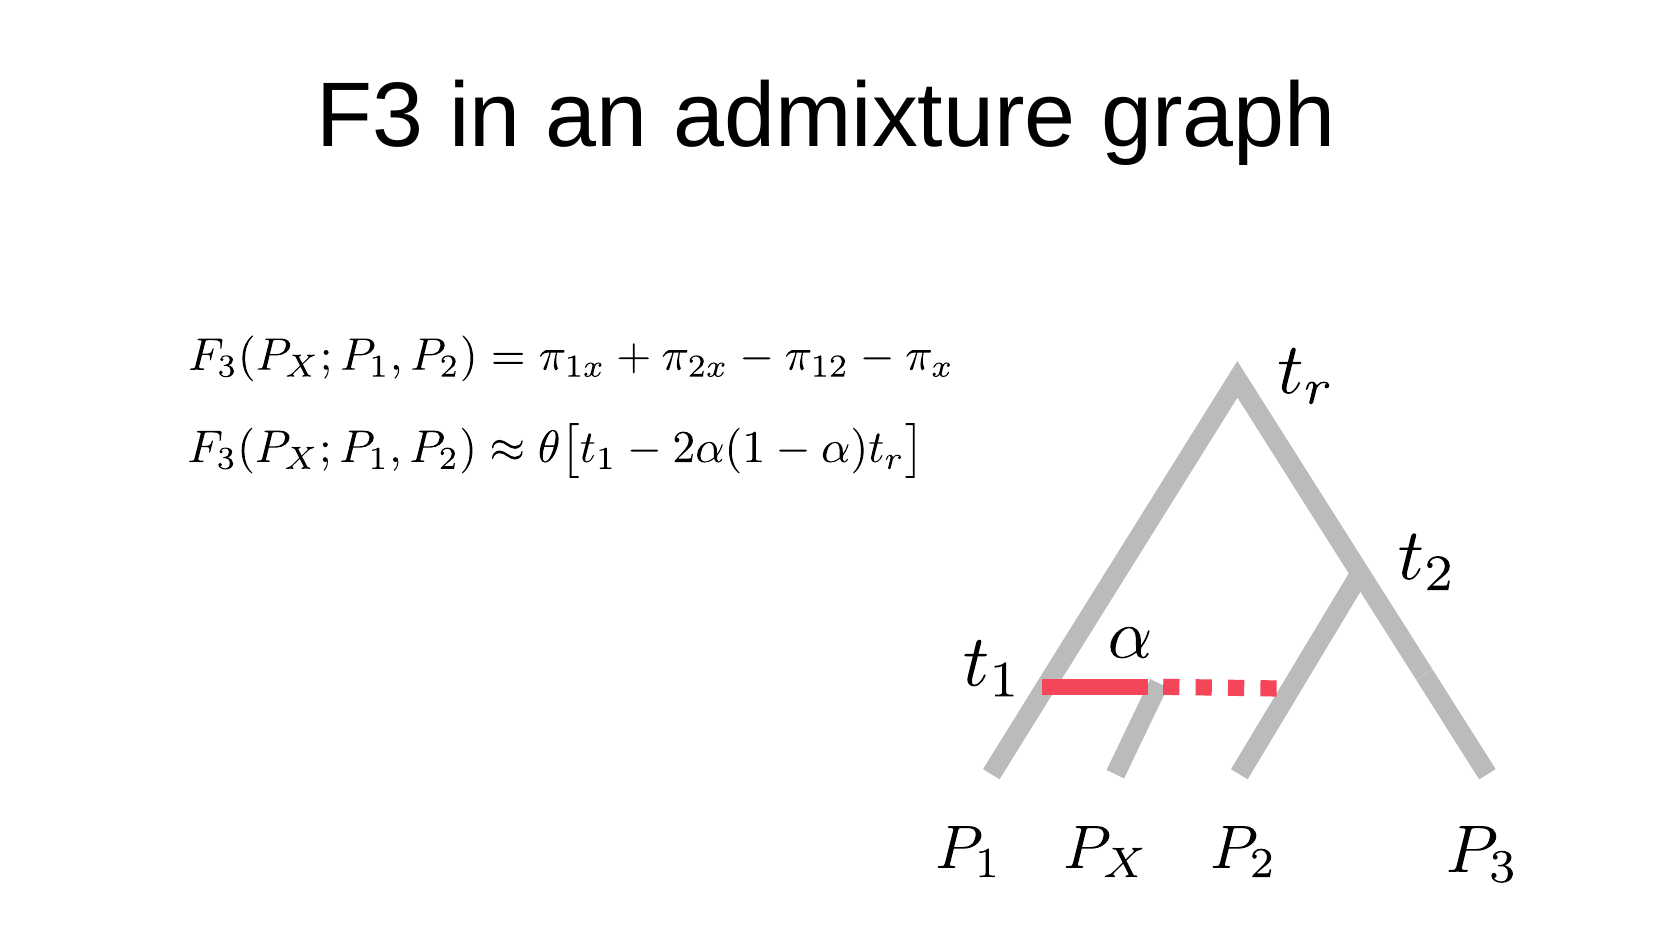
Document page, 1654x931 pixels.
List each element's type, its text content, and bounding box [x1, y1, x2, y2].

picture [935, 345, 1516, 886]
title F3 in an admixture graph [82, 37, 1571, 193]
text_box [189, 335, 950, 382]
text_box [189, 423, 915, 478]
